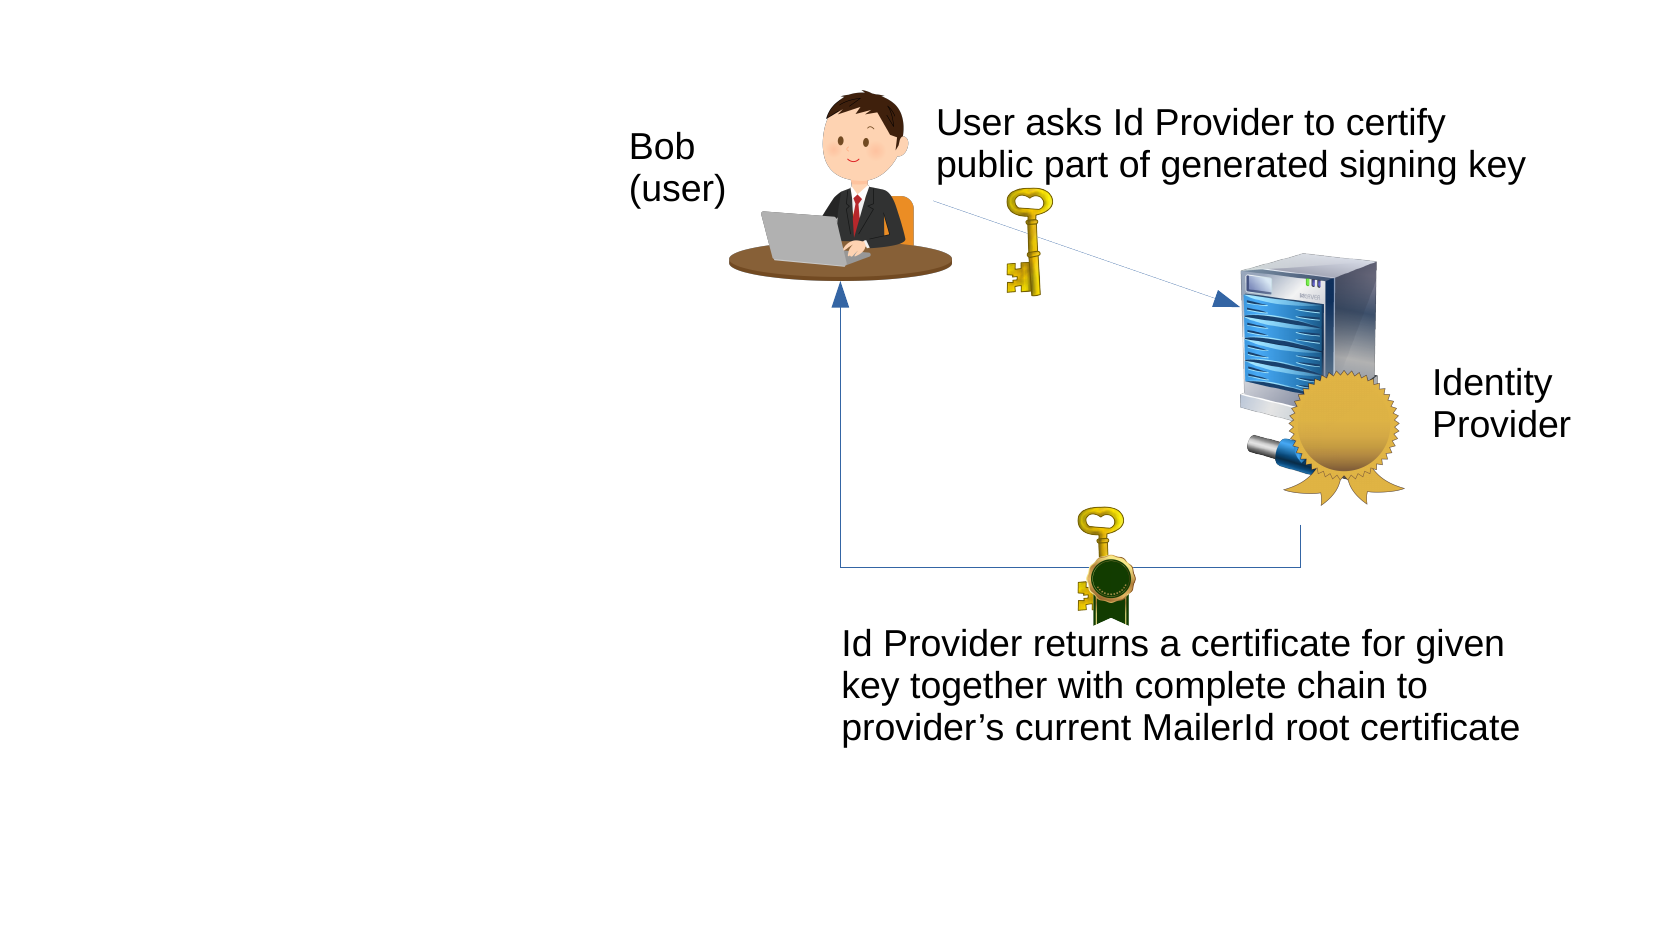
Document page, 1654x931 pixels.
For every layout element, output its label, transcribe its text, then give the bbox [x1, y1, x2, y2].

text_box Id Provider returns a certificate for given key together with complete chain to provider’s current MailerId root certificate [826, 615, 1571, 768]
picture [1040, 496, 1158, 615]
picture [971, 213, 1087, 308]
text_box Identity Provider [1417, 354, 1630, 454]
text_box Bob (user) [614, 118, 804, 217]
picture [729, 90, 952, 281]
text_box User asks Id Provider to certify public part of generated signing key [921, 94, 1548, 213]
picture [1240, 253, 1405, 506]
